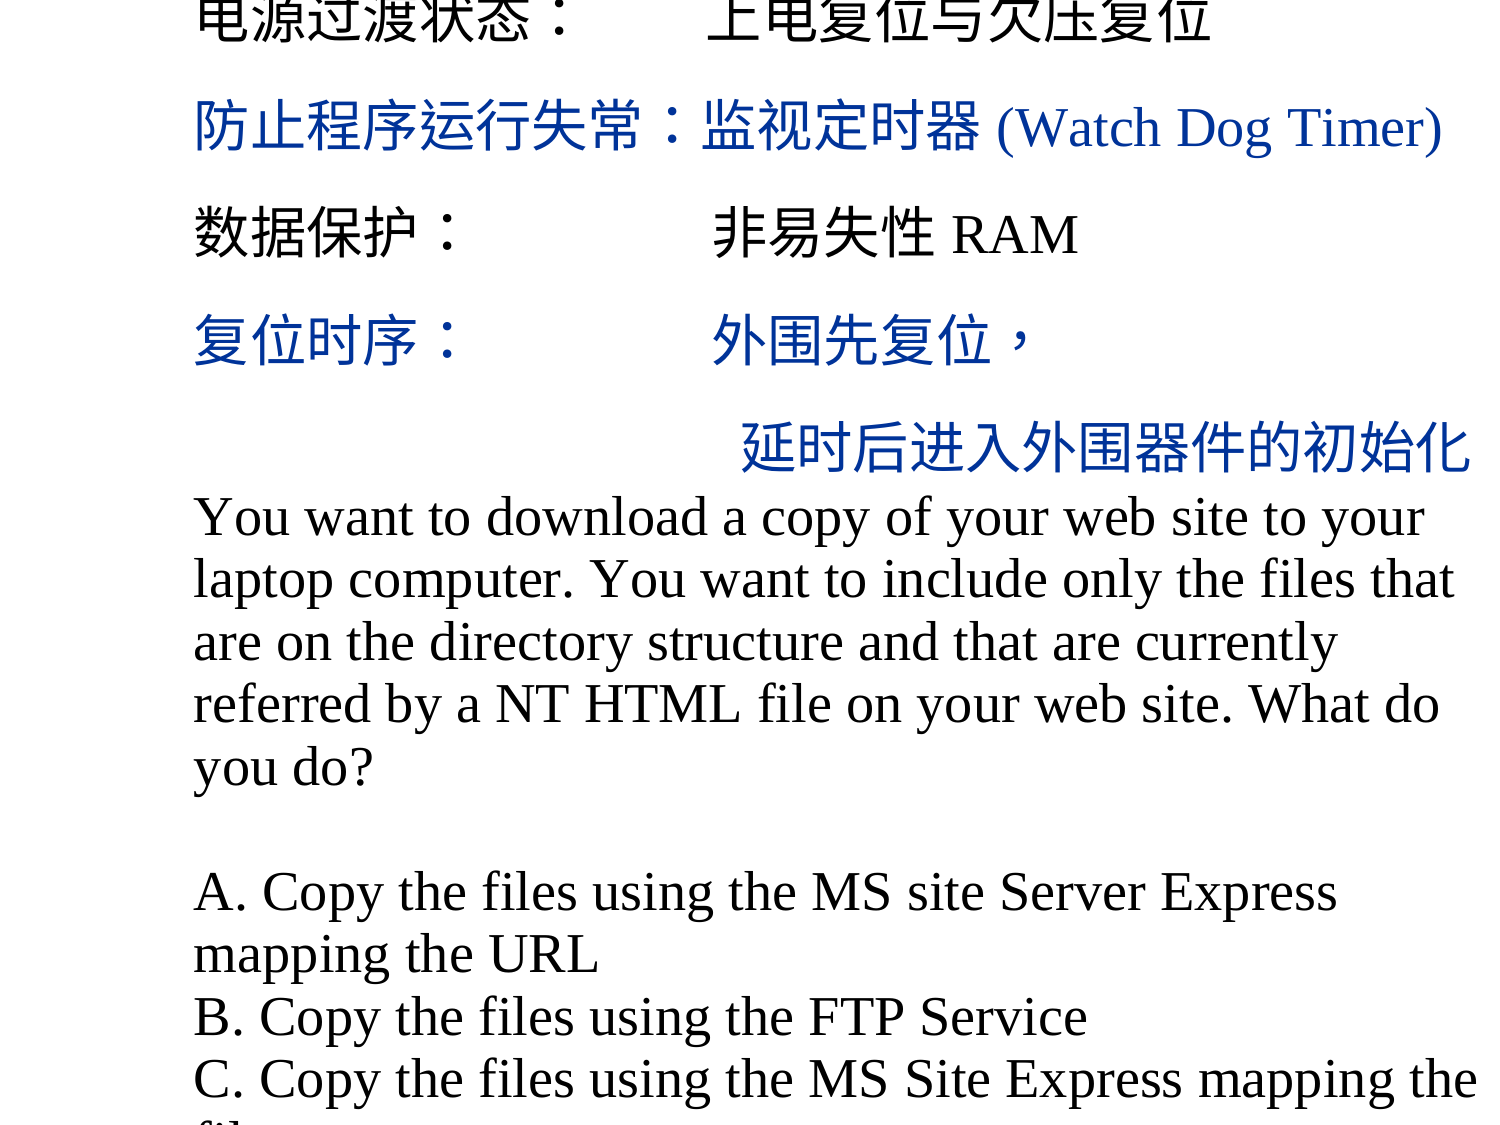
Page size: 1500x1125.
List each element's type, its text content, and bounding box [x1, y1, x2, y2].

text_box 电源过渡状态： 上电复位与欠压复位 防止程序运行失常：监视定时器(Watch Dog Timer) 数据保护： 非易失性RAM 复位时序： 外围先复位， 延时后进入外围器件的初始化 You want to download a copy of your web site to your laptop computer. You want to include only the files that are on the directory structure and that are currently referred by a NT HTML file on your web site. What do you do? A. Copy the files using the MS site Server Express mapping the URL B. Copy the files using the FTP Service C. Copy the files using the MS Site Express mapping the file system [179, 0, 1500, 1125]
